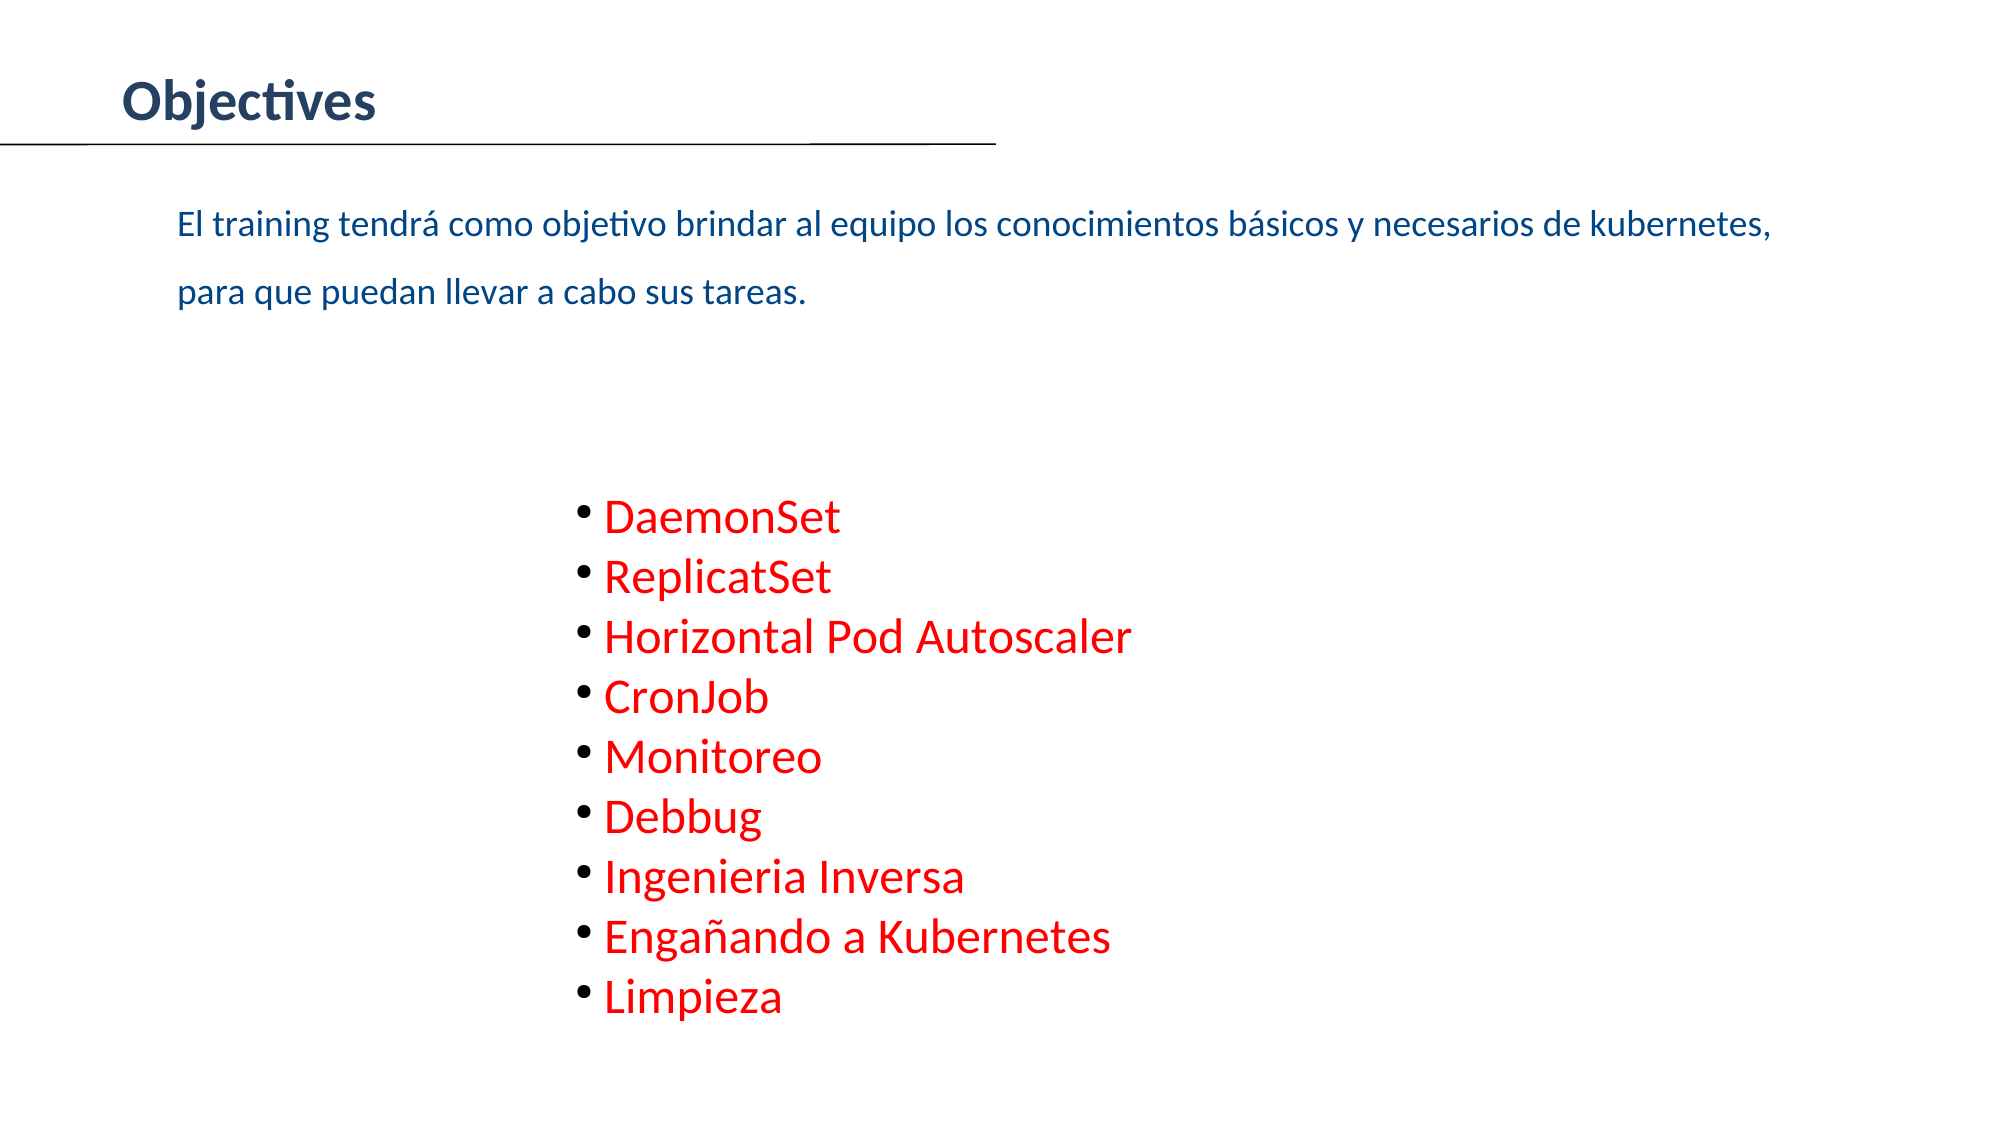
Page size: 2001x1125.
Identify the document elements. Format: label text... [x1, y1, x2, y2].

text_box DaemonSet ReplicatSet Horizontal Pod Autoscaler CronJob Monitoreo Debbug Ingenieria Inversa Engañando a Kubernetes Limpieza [560, 475, 1595, 1031]
text_box Objectives [108, 54, 1114, 141]
text_box El training tendrá como objetivo brindar al equipo los conocimientos básicos y necesarios de kubernetes, para que puedan llevar a cabo sus tareas. [162, 169, 1802, 321]
